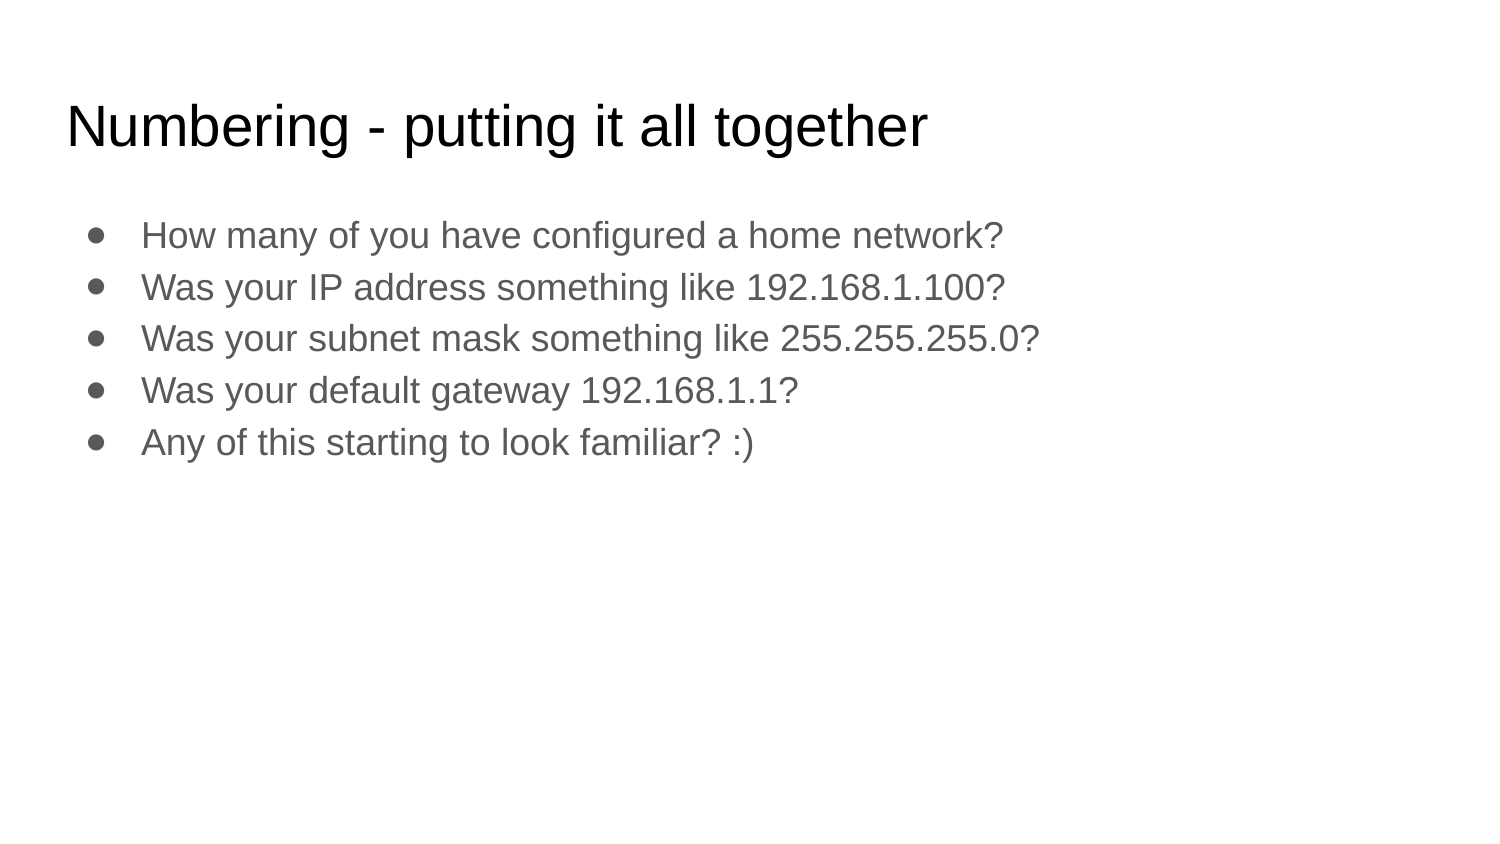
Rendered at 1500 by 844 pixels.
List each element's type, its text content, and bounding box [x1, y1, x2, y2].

title Numbering - putting it all together [51, 72, 1449, 167]
list How many of you have configured a home network? Was your IP address something like 192.168.1.100? Was your subnet mask something like 255.255.255.0? Was your default gateway 192.168.1.1? Any of this starting to look familiar? :) [51, 189, 1449, 750]
